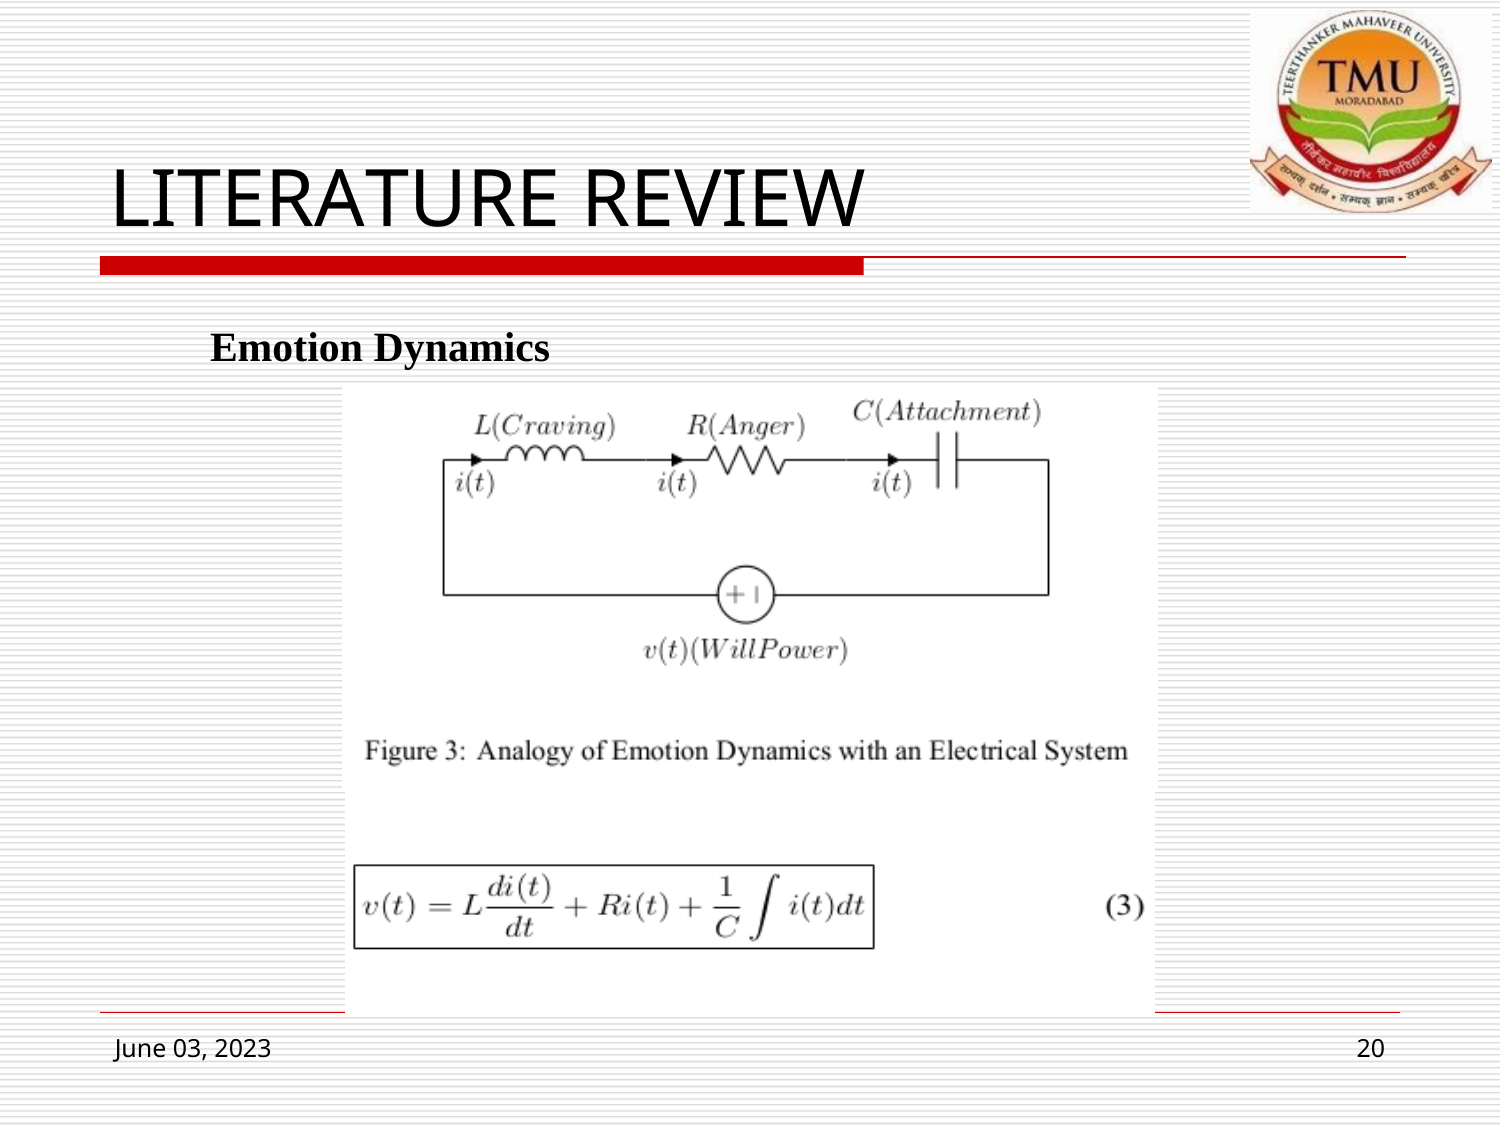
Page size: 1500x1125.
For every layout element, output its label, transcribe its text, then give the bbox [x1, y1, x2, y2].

text_box <number> [1074, 1024, 1401, 1103]
picture [0, 0, 1500, 1125]
text_box June 03, 2023 [99, 1024, 426, 1103]
list Emotion Dynamics [117, 287, 1426, 1038]
title LITERATURE REVIEW [94, 50, 1407, 250]
